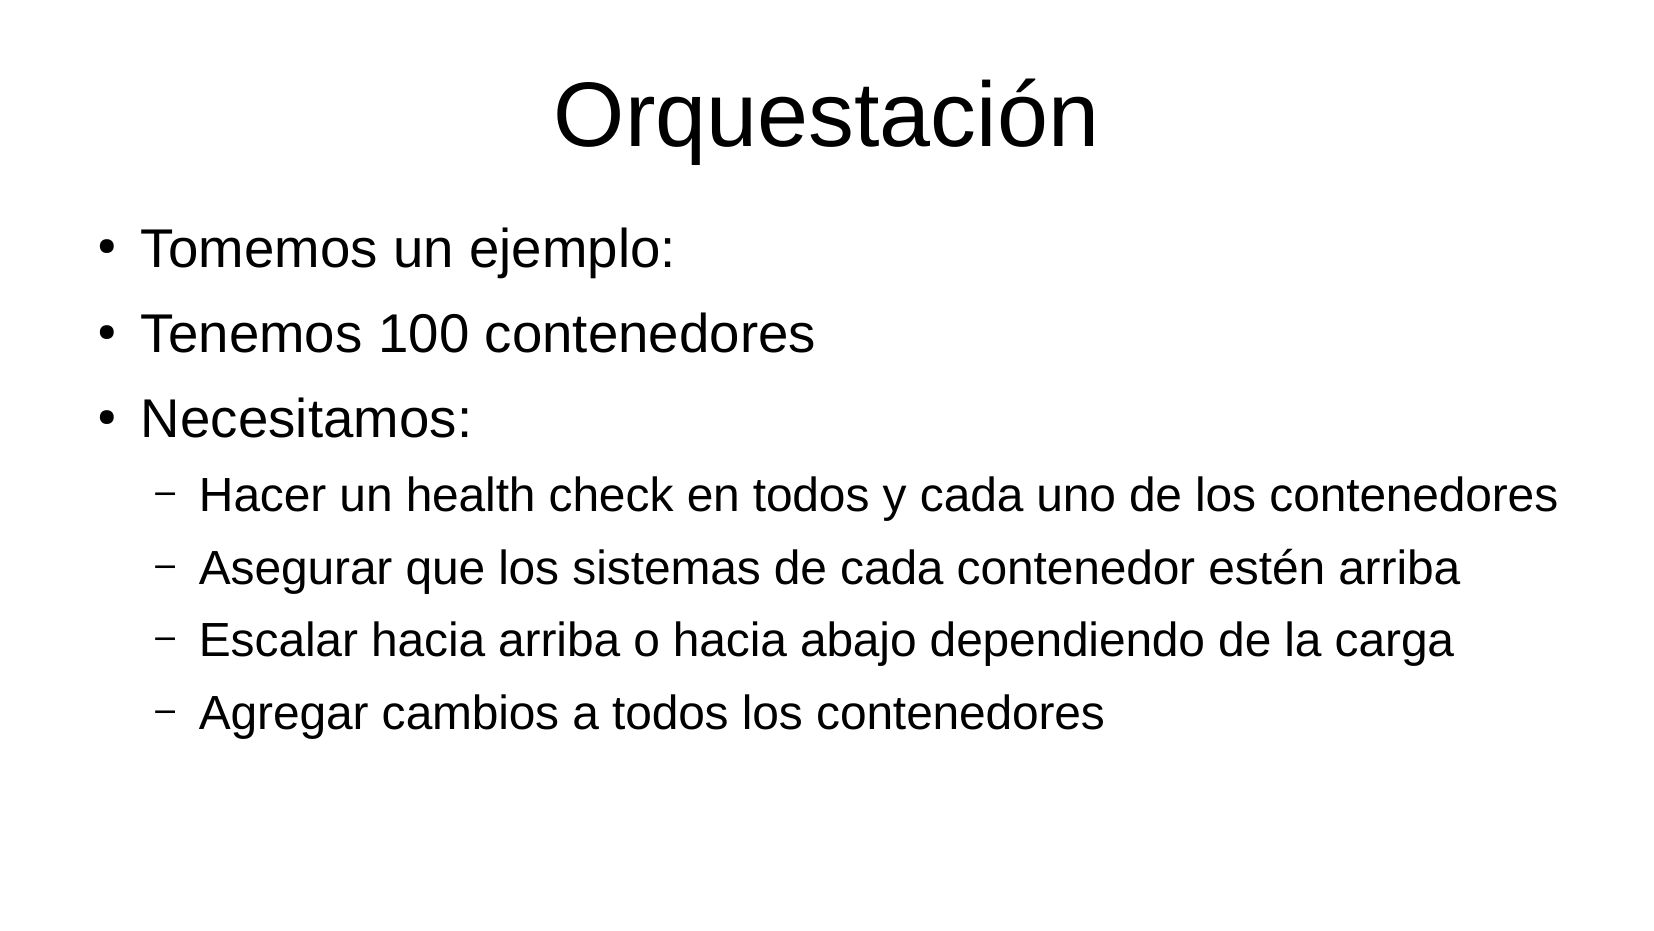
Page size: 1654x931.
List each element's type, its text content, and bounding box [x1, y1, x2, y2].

list Tomemos un ejemplo: Tenemos 100 contenedores Necesitamos: Hacer un health check en todos y cada uno de los contenedores Asegurar que los sistemas de cada contenedor estén arriba Escalar hacia arriba o hacia abajo dependiendo de la carga Agregar cambios a todos los contenedores [82, 217, 1571, 758]
title Orquestación [82, 37, 1571, 193]
